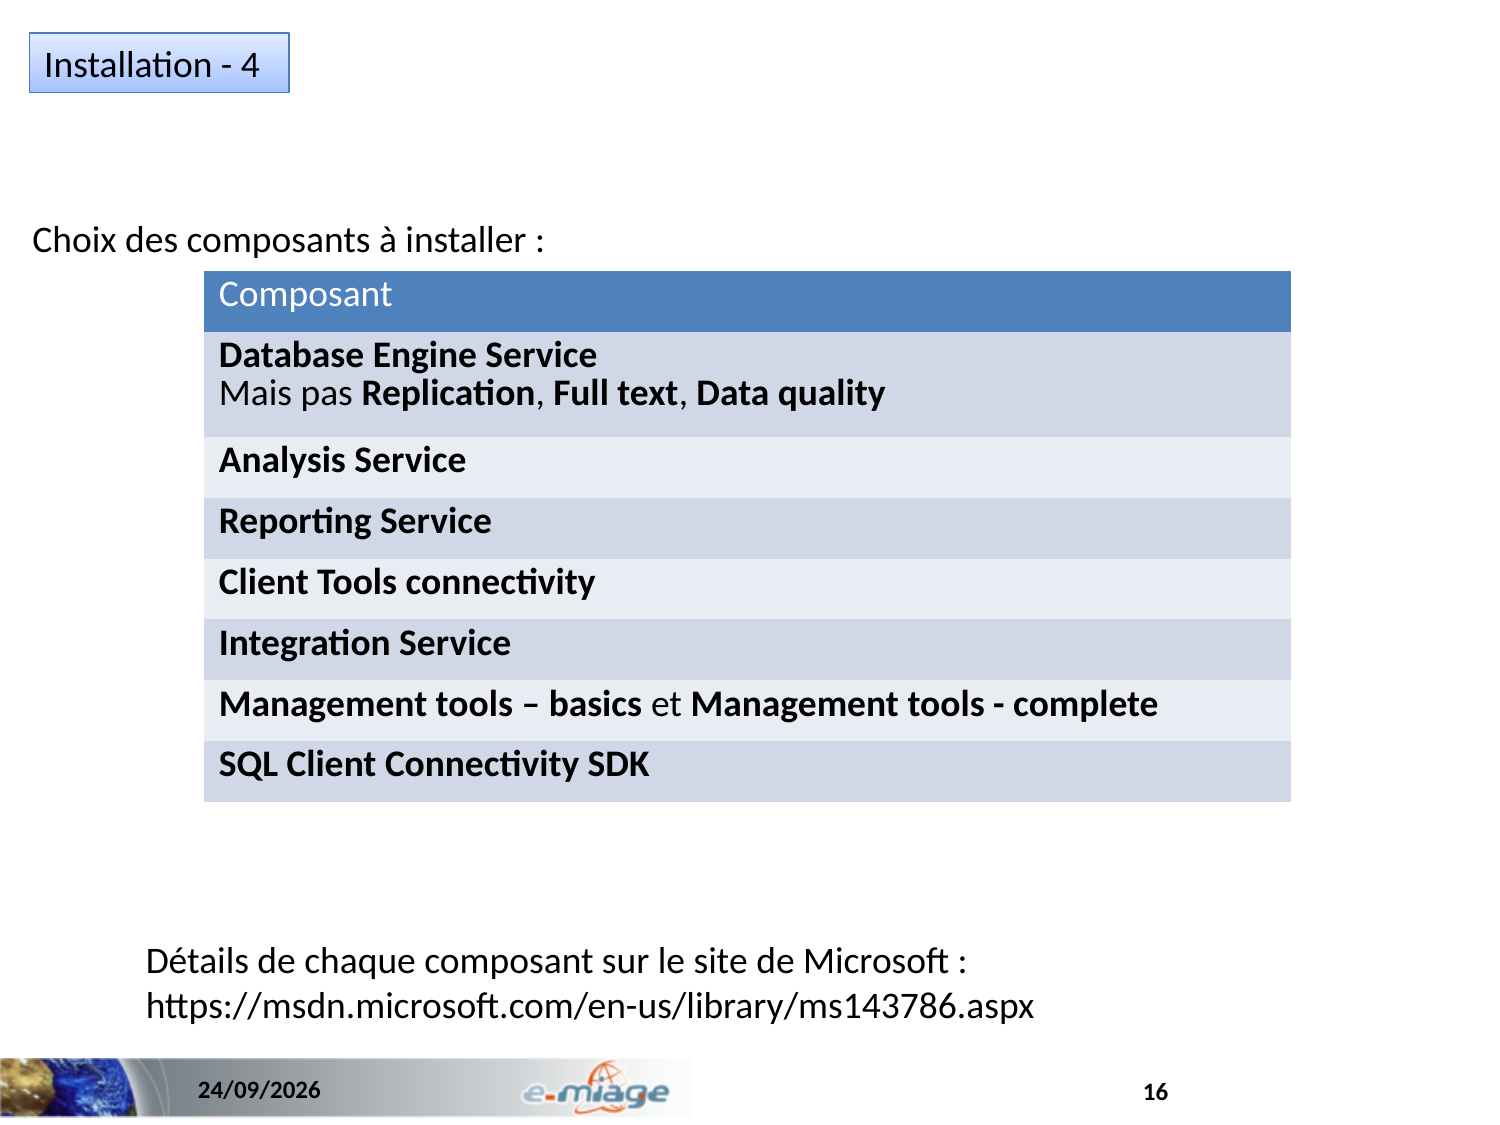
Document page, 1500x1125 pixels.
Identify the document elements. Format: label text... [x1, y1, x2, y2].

picture [0, 1058, 691, 1118]
table_cell Integration Service [204, 619, 1291, 680]
table_cell Client Tools connectivity [204, 559, 1291, 619]
table_cell Database Engine Service Mais pas Replication, Full text, Data quality [204, 332, 1291, 437]
table_cell Analysis Service [204, 437, 1291, 498]
text_box Détails de chaque composant sur le site de Microsoft : https://msdn.microsoft.com/en-us/library/ms143786.aspx [130, 928, 1277, 1034]
table_cell Reporting Service [204, 498, 1291, 559]
table_cell Management tools – basics et Management tools - complete [204, 680, 1291, 741]
text_box Installation - 4 [29, 32, 290, 93]
text_box Choix des composants à installer : [17, 208, 920, 268]
table_header Composant [204, 271, 1291, 332]
table_cell SQL Client Connectivity SDK [204, 741, 1291, 802]
